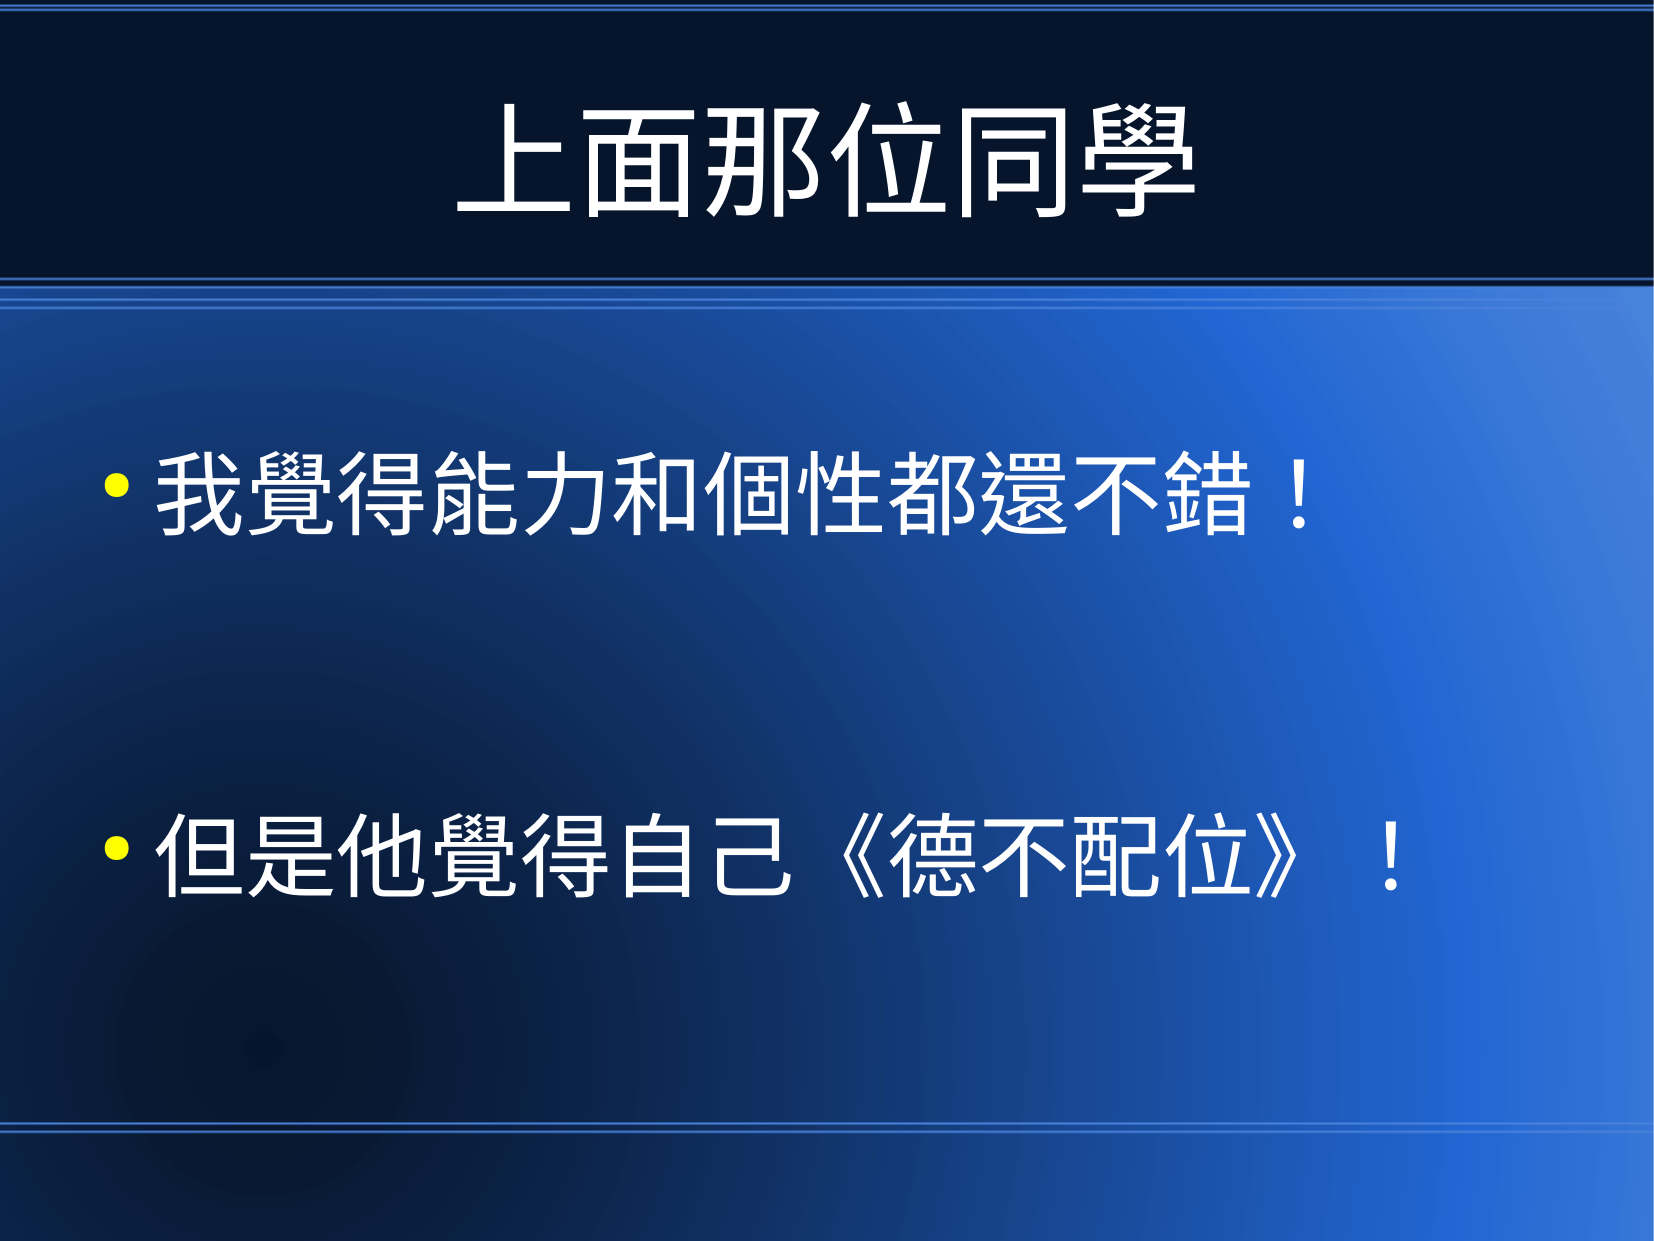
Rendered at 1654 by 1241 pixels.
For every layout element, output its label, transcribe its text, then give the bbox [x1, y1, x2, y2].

picture [0, 0, 1654, 1241]
list 我覺得能力和個性都還不錯！ 但是他覺得自己《德不配位》！ [82, 355, 1571, 1241]
title 上面那位同學 [82, 49, 1571, 257]
